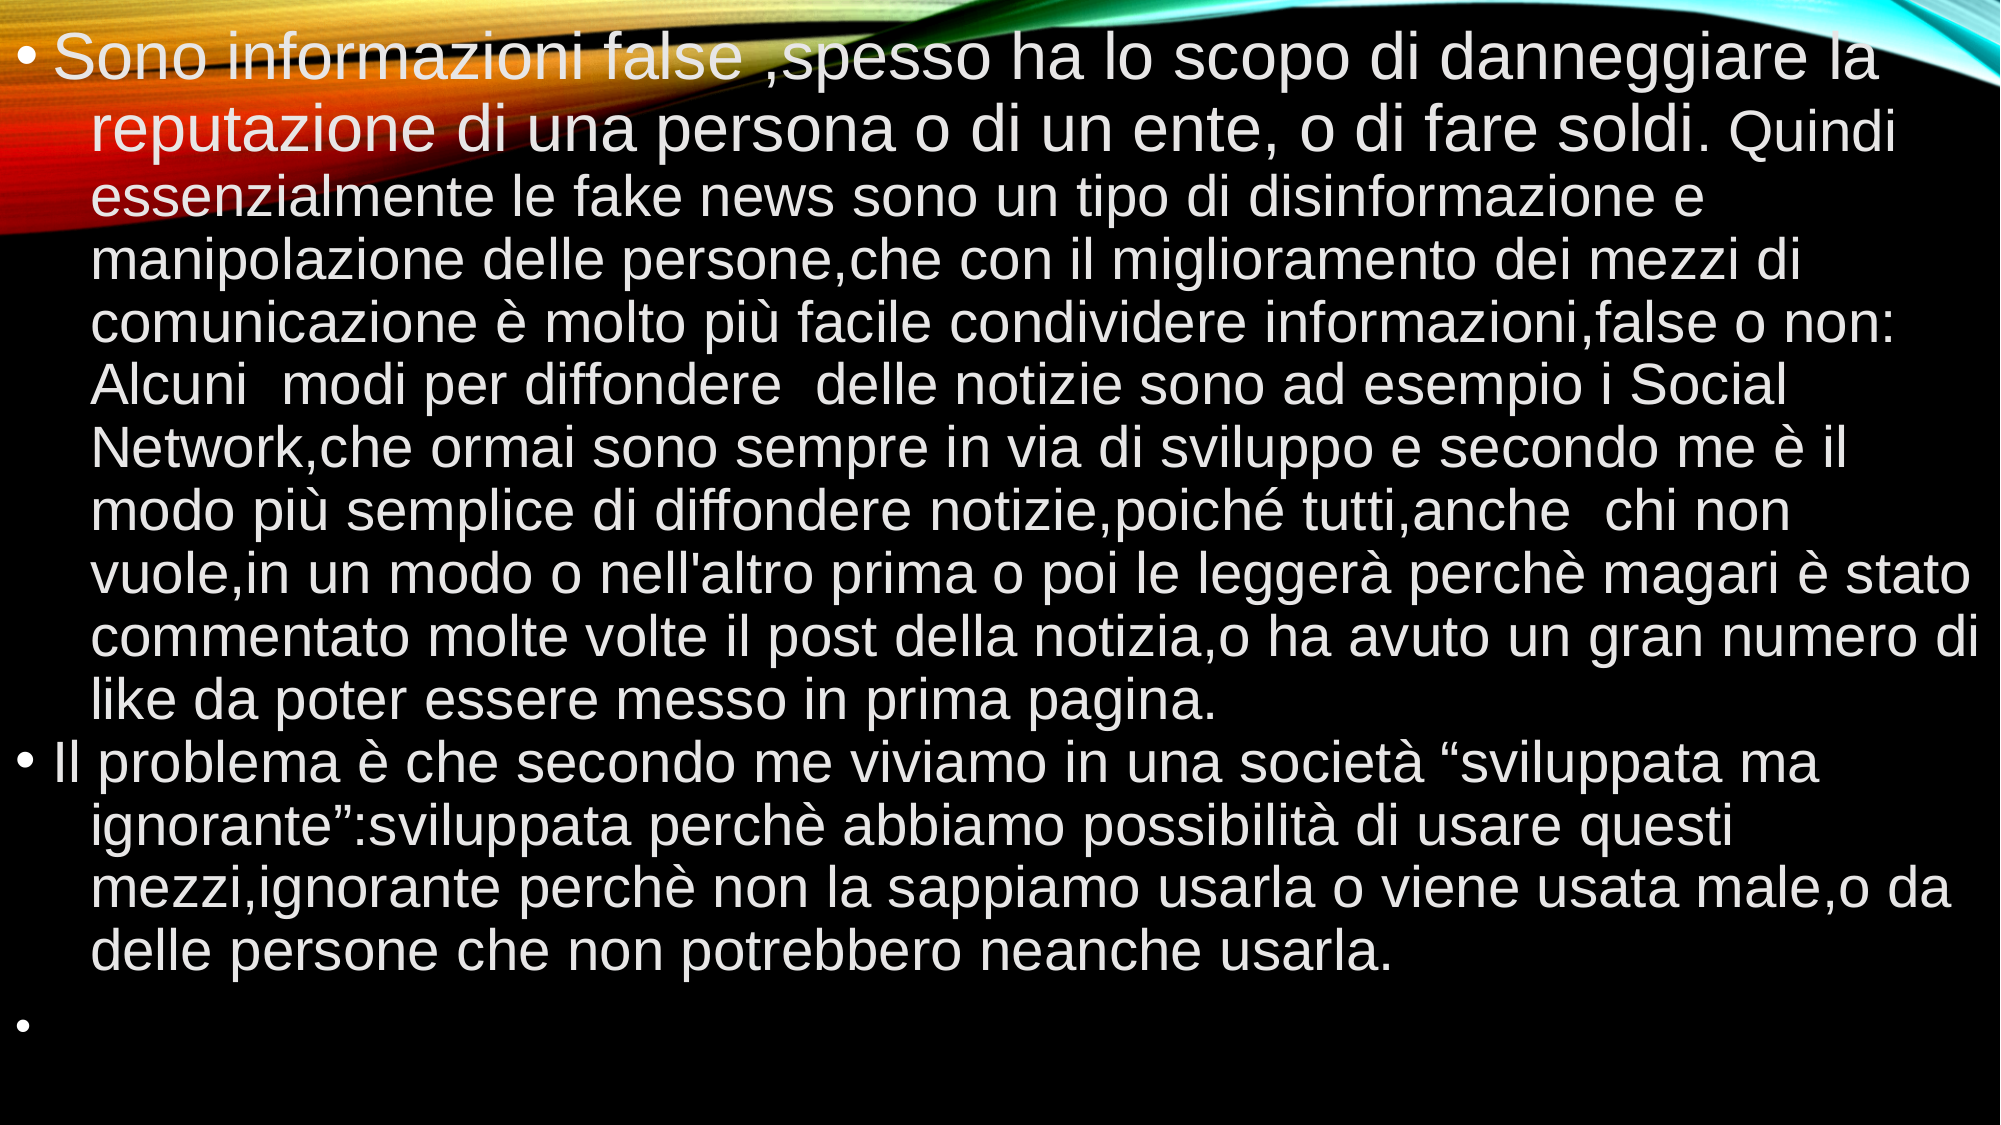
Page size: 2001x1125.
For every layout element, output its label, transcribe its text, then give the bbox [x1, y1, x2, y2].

list Sono informazioni false ,spesso ha lo scopo di danneggiare la reputazione di una persona o di un ente, o di fare soldi. Quindi essenzialmente le fake news sono un tipo di disinformazione e manipolazione delle persone,che con il miglioramento dei mezzi di comunicazione è molto più facile condividere informazioni,false o non: Alcuni modi per diffondere delle notizie sono ad esempio i Social Network,che ormai sono sempre in via di sviluppo e secondo me è il modo più semplice di diffondere notizie,poiché tutti,anche chi non vuole,in un modo o nell'altro prima o poi le leggerà perchè magari è stato commentato molte volte il post della notizia,o ha avuto un gran numero di like da poter essere messo in prima pagina. Il problema è che secondo me viviamo in una società “sviluppata ma ignorante”:sviluppata perchè abbiamo possibilità di usare questi mezzi,ignorante perchè non la sappiamo usarla o viene usata male,o da delle persone che non potrebbero neanche usarla. [0, 0, 2000, 1125]
